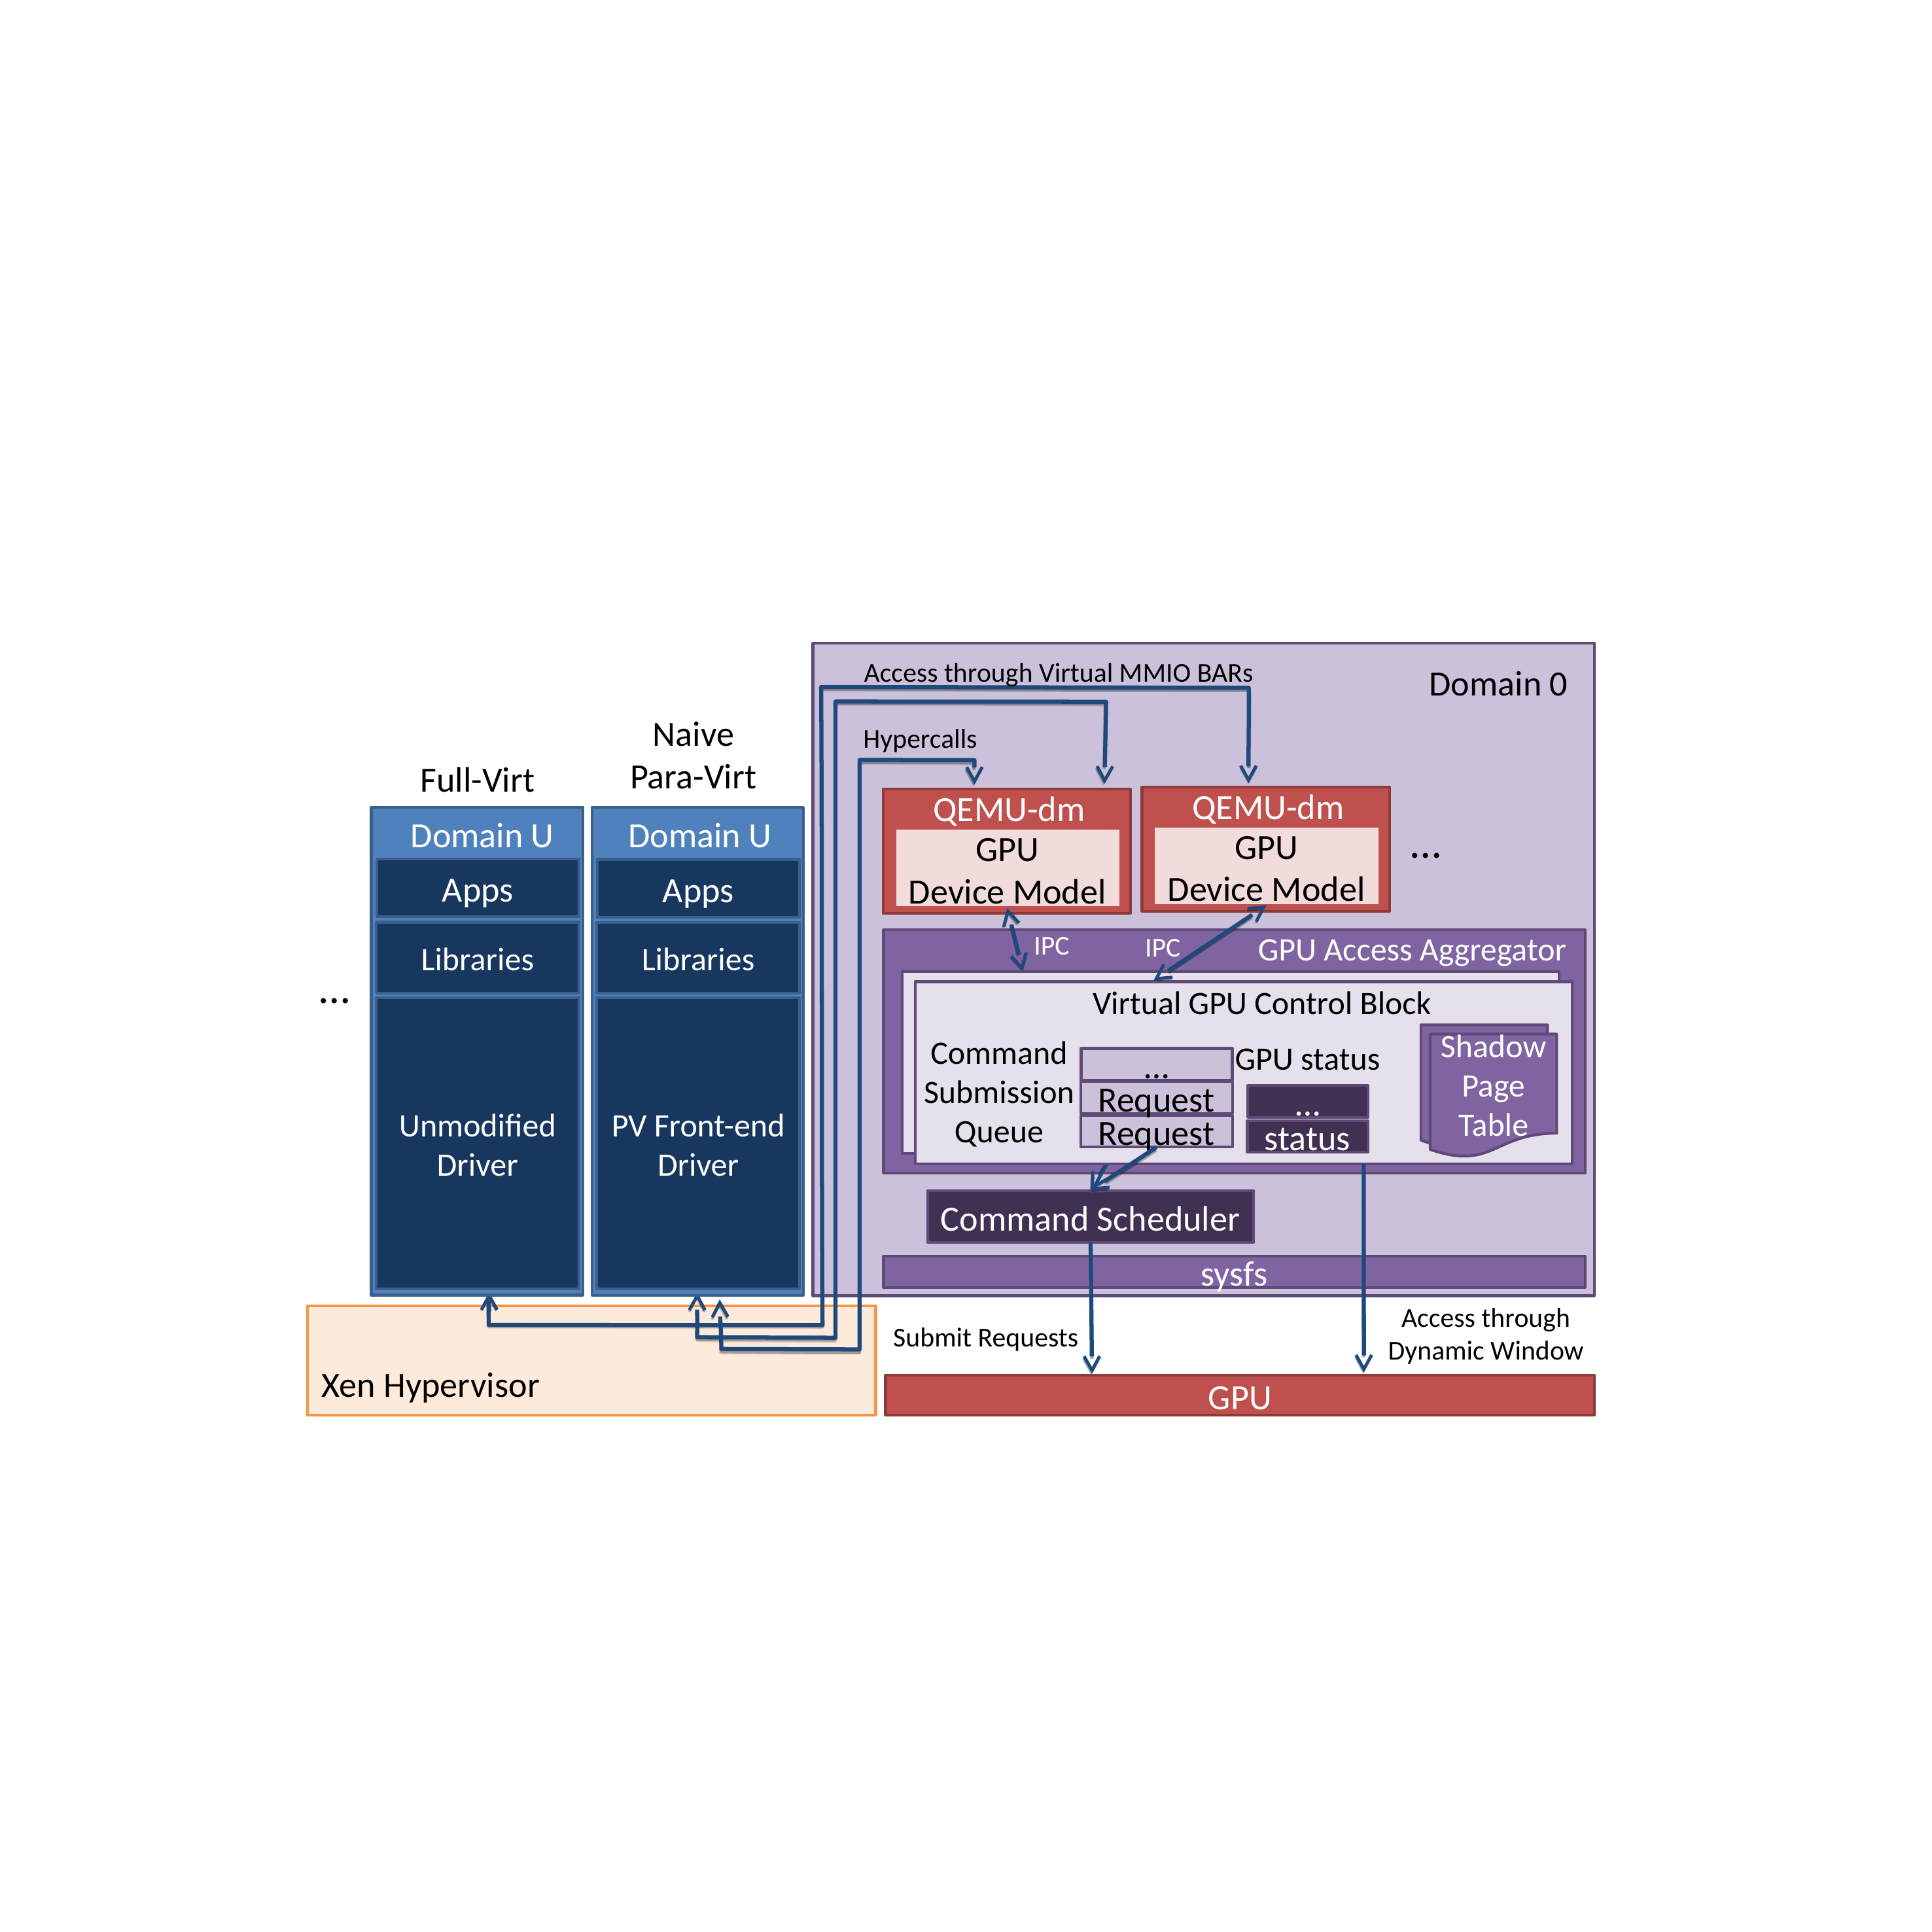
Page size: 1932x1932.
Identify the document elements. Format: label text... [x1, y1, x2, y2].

text_box [591, 807, 803, 1295]
text_box Apps [597, 859, 799, 917]
text_box sysfs [1093, 1256, 1361, 1288]
text_box Access through Virtual MMIO BARs [854, 650, 1263, 693]
text_box GPU Device Model [1153, 826, 1380, 906]
text_box sysfs [1366, 1256, 1585, 1288]
text_box Request [1100, 1081, 1233, 1114]
text_box Domain U [618, 807, 782, 860]
text_box Domain U [400, 807, 564, 860]
text_box GPU [885, 1375, 1594, 1416]
text_box sysfs [883, 1256, 1089, 1288]
text_box status [1247, 1120, 1368, 1153]
text_box GPU Device Model [894, 828, 1121, 908]
text_box Xen Hypervisor [273, 1357, 589, 1409]
text_box … [1401, 809, 1451, 872]
text_box Access through Dynamic Window [1378, 1295, 1594, 1371]
text_box Virtual GPU Control Block [1059, 977, 1466, 1026]
text_box Request [1138, 1097, 1147, 1110]
text_box [724, 1305, 857, 1347]
text_box IPC [1135, 924, 1191, 968]
text_box … [1248, 1085, 1368, 1117]
text_box Domain 0 [1403, 656, 1594, 709]
text_box Unmodified Driver [376, 997, 579, 1289]
text_box QEMU-dm [1182, 779, 1354, 832]
text_box Libraries [597, 922, 799, 994]
text_box [723, 1305, 833, 1335]
text_box Submit Requests [883, 1314, 1088, 1358]
text_box Shadow Page Table [1430, 1034, 1557, 1157]
text_box Request [1100, 1115, 1233, 1148]
text_box Full-Virt [381, 752, 574, 805]
text_box [1093, 1288, 1361, 1296]
text_box [307, 1305, 876, 1416]
text_box GPU Access Aggregator [1228, 923, 1596, 973]
text_box Naive Para-Virt [597, 706, 790, 801]
text_box PV Front-end Driver [597, 997, 799, 1289]
text_box [491, 1305, 820, 1323]
text_box [699, 1329, 718, 1335]
text_box … [309, 955, 360, 1017]
text_box GPU status [1207, 1032, 1408, 1081]
text_box QEMU-dm [923, 781, 1095, 834]
text_box Request [1138, 1130, 1147, 1143]
text_box Command Submission Queue [898, 1027, 1100, 1155]
text_box [371, 807, 583, 1295]
text_box Hypercalls [853, 716, 987, 759]
text_box Libraries [376, 922, 579, 993]
text_box Apps [377, 859, 579, 917]
text_box Command Scheduler [927, 1190, 1254, 1242]
text_box … [1100, 1048, 1207, 1081]
text_box [813, 642, 1595, 1296]
text_box IPC [1024, 922, 1080, 966]
